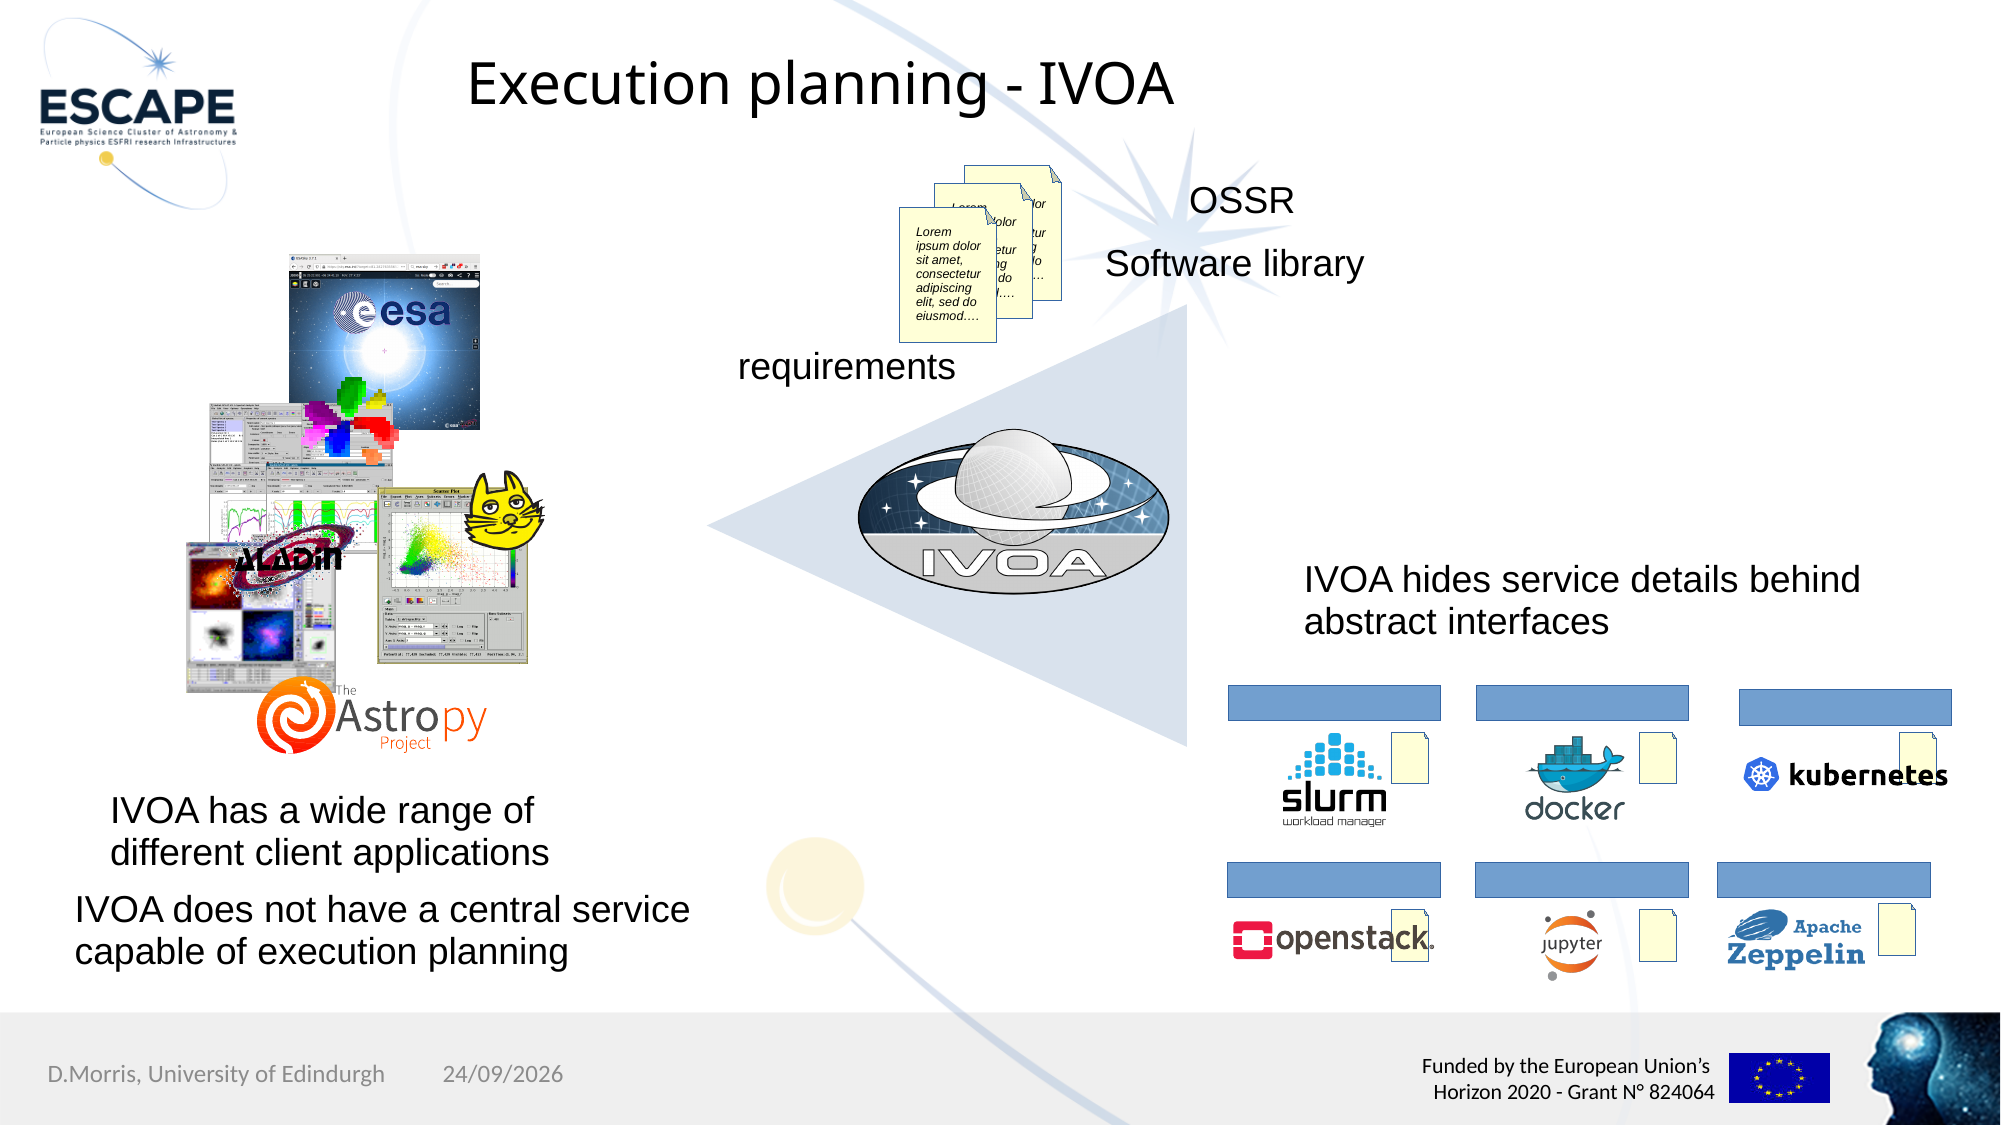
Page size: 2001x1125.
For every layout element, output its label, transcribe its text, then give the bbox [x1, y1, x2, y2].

text_box [1227, 862, 1441, 898]
text_box IVOA hides service details behind abstract interfaces [1288, 550, 1887, 650]
text_box [1035, 290, 1062, 301]
text_box [1391, 732, 1429, 784]
text_box [1878, 903, 1916, 956]
text_box requirements [723, 338, 972, 396]
text_box [1639, 909, 1677, 962]
text_box [1476, 685, 1689, 721]
footer D.Morris, University of Edindurgh [32, 1042, 414, 1103]
title Execution planning - IVOA [450, 11, 1647, 150]
text_box [1391, 955, 1429, 962]
slide_number 15/04/2021 [427, 1042, 684, 1103]
text_box Lorem ipsum dolor sit amet, consectetur adipiscing elit, sed do eiusmod…. [966, 176, 1064, 290]
text_box IVOA does not have a central service capable of execution planning [59, 881, 706, 980]
text_box OSSR [1170, 172, 1315, 229]
text_box Lorem ipsum dolor sit amet, consectetur adipiscing elit, sed do eiusmod…. [901, 217, 999, 331]
text_box [950, 304, 1187, 413]
text_box [1739, 689, 1952, 726]
text_box Lorem ipsum dolor sit amet, consectetur adipiscing elit, sed do eiusmod…. [936, 194, 1035, 308]
text_box [889, 610, 1187, 747]
text_box [999, 308, 1033, 319]
text_box IVOA has a wide range of different client applications [95, 782, 565, 881]
text_box [1639, 732, 1677, 784]
text_box [899, 165, 1058, 343]
text_box [1228, 685, 1441, 721]
text_box [706, 465, 838, 587]
text_box [1391, 909, 1429, 925]
picture [0, 0, 2001, 1125]
text_box [1475, 862, 1689, 898]
text_box Software library [1089, 235, 1380, 293]
text_box [1899, 732, 1937, 755]
text_box [1717, 862, 1931, 898]
